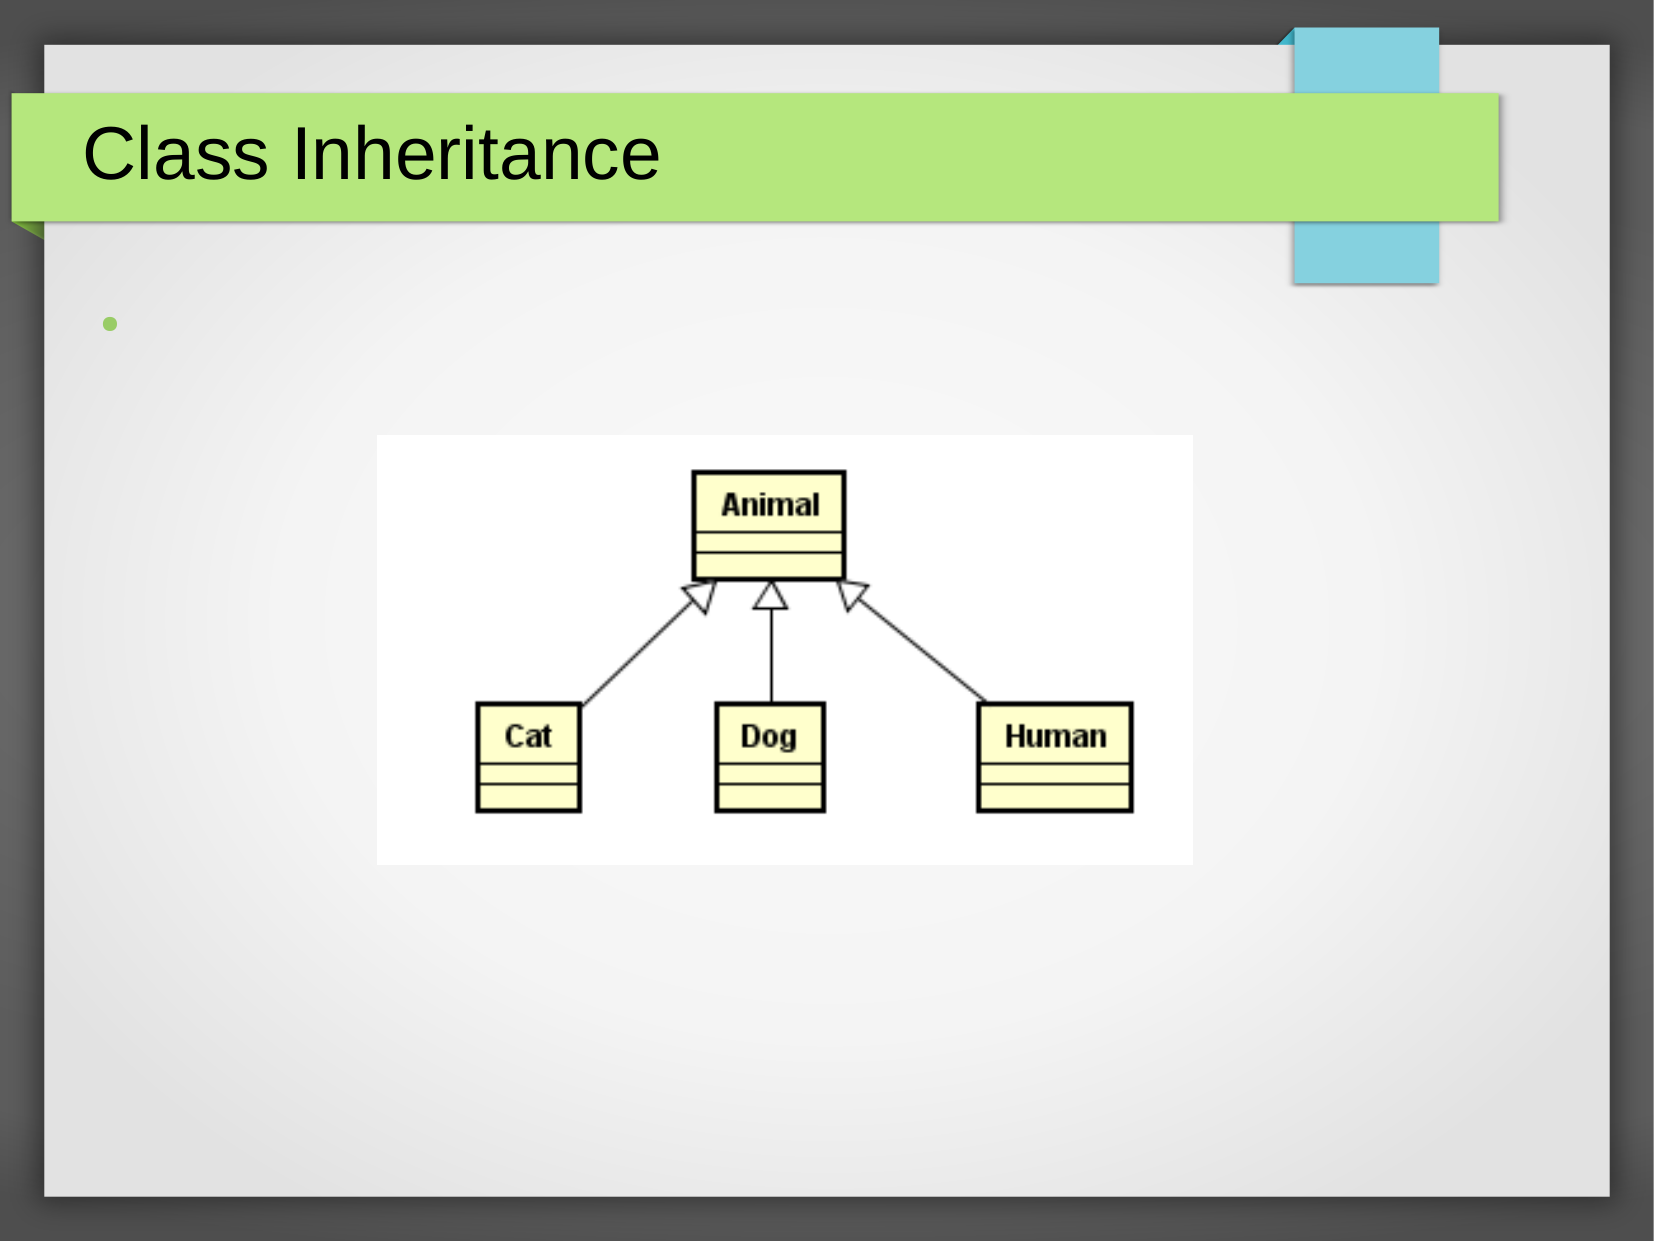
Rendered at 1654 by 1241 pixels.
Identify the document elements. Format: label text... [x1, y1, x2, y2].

title Class Inheritance [82, 94, 1264, 213]
picture [0, 0, 1654, 1241]
list [82, 295, 1571, 1015]
